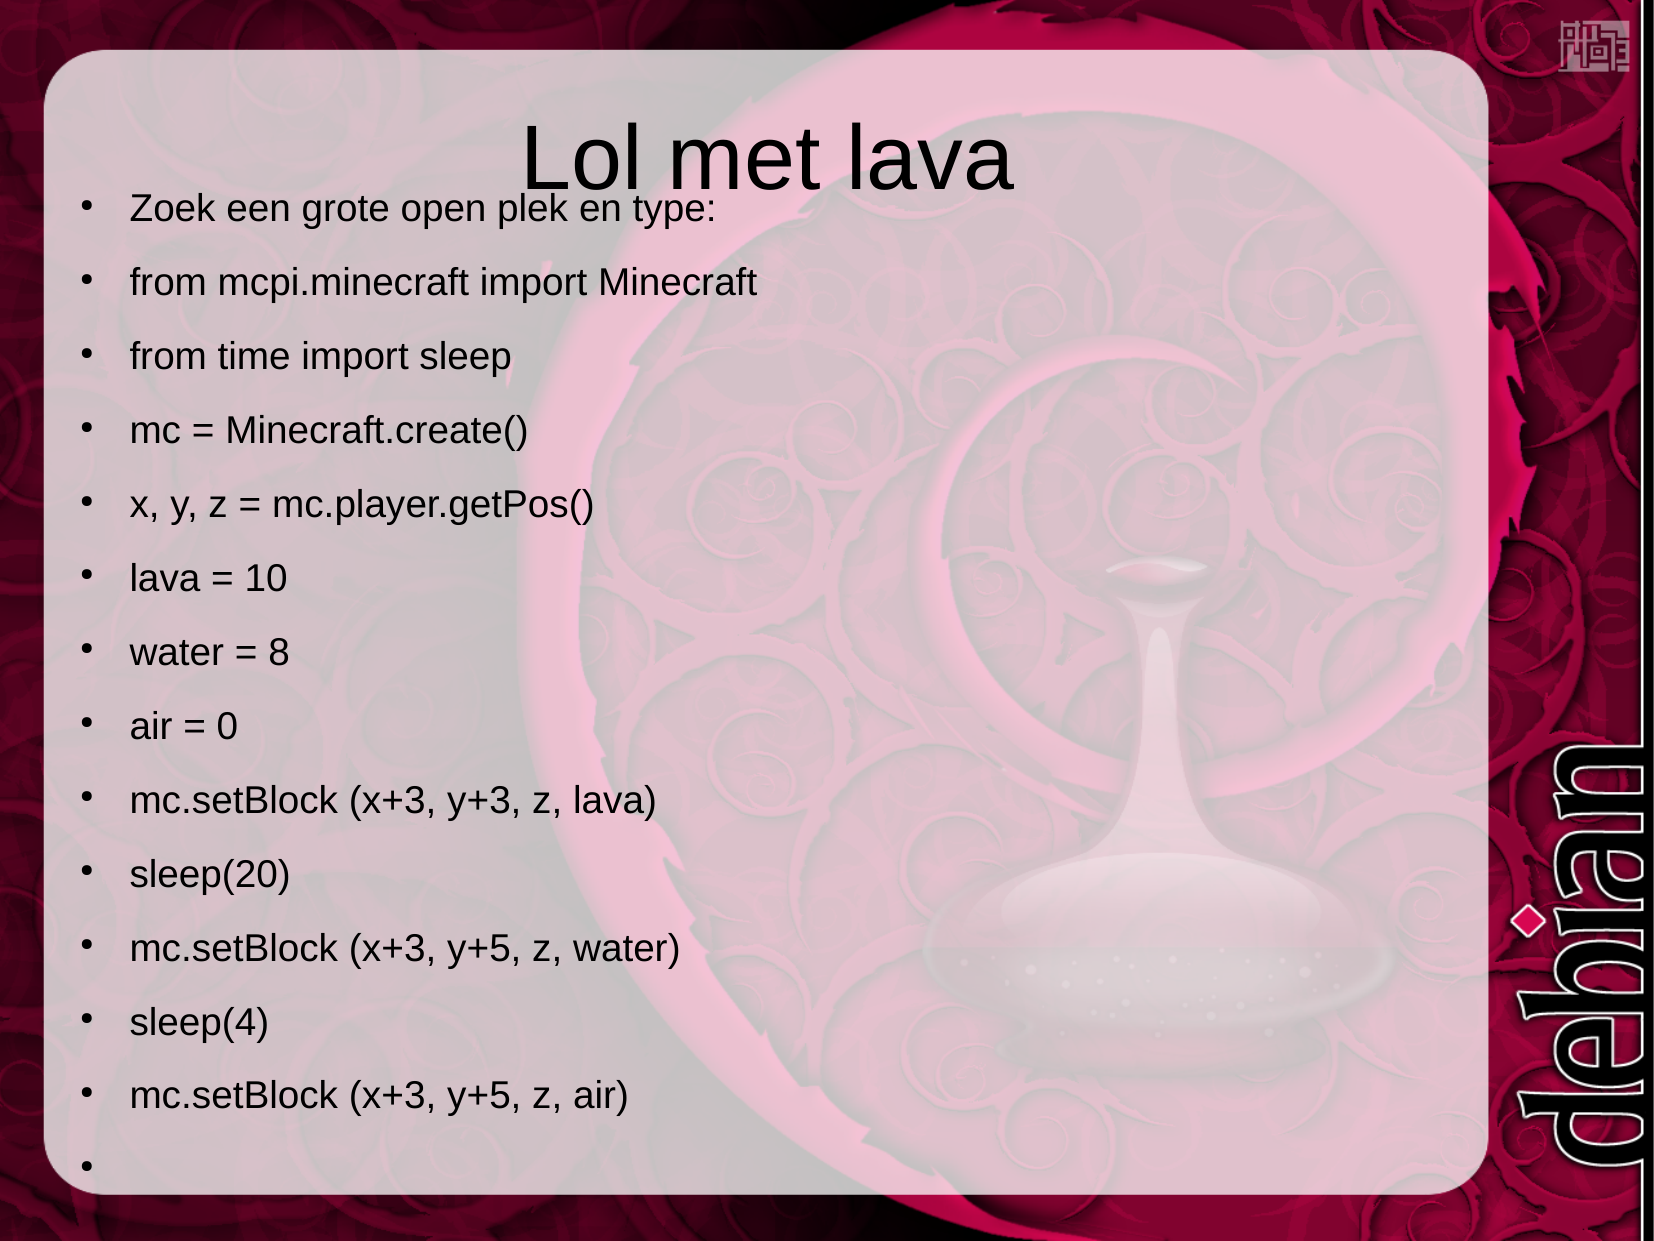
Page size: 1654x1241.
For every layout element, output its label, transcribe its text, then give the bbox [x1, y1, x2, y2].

picture [0, 0, 1654, 1241]
title Lol met lava [59, 49, 1477, 257]
list Zoek een grote open plek en type: from mcpi.minecraft import Minecraft from time import sleep mc = Minecraft.create() x, y, z = mc.player.getPos() lava = 10 water = 8 air = 0 mc.setBlock (x+3, y+3, z, lava) sleep(20) mc.setBlock (x+3, y+5, z, water) sleep(4) mc.setBlock (x+3, y+5, z, air) [47, 183, 1465, 1120]
